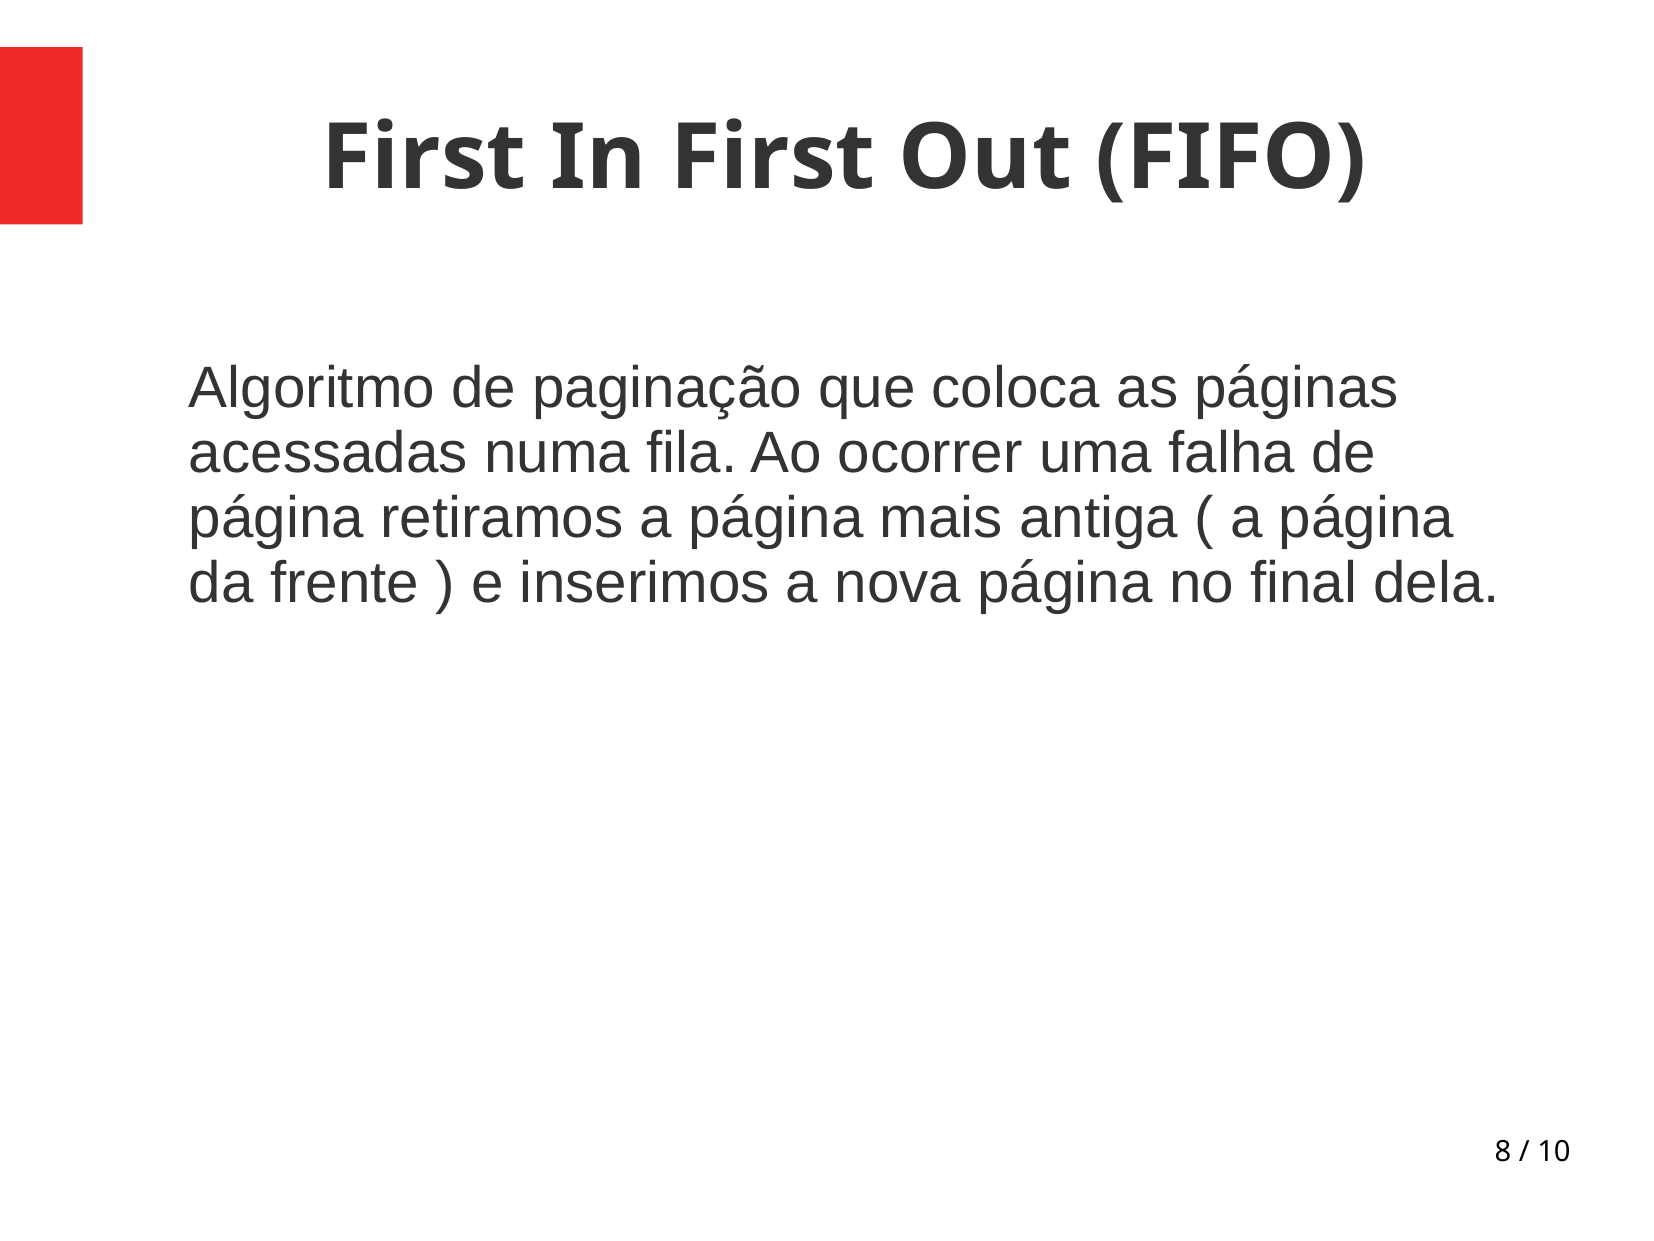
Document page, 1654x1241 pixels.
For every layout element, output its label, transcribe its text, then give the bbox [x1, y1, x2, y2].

list Algoritmo de paginação que coloca as páginas acessadas numa fila. Ao ocorrer uma falha de página retiramos a página mais antiga ( a página da frente ) e inserimos a nova página no final dela. [118, 354, 1536, 1074]
title First In First Out (FIFO) [118, 49, 1571, 257]
